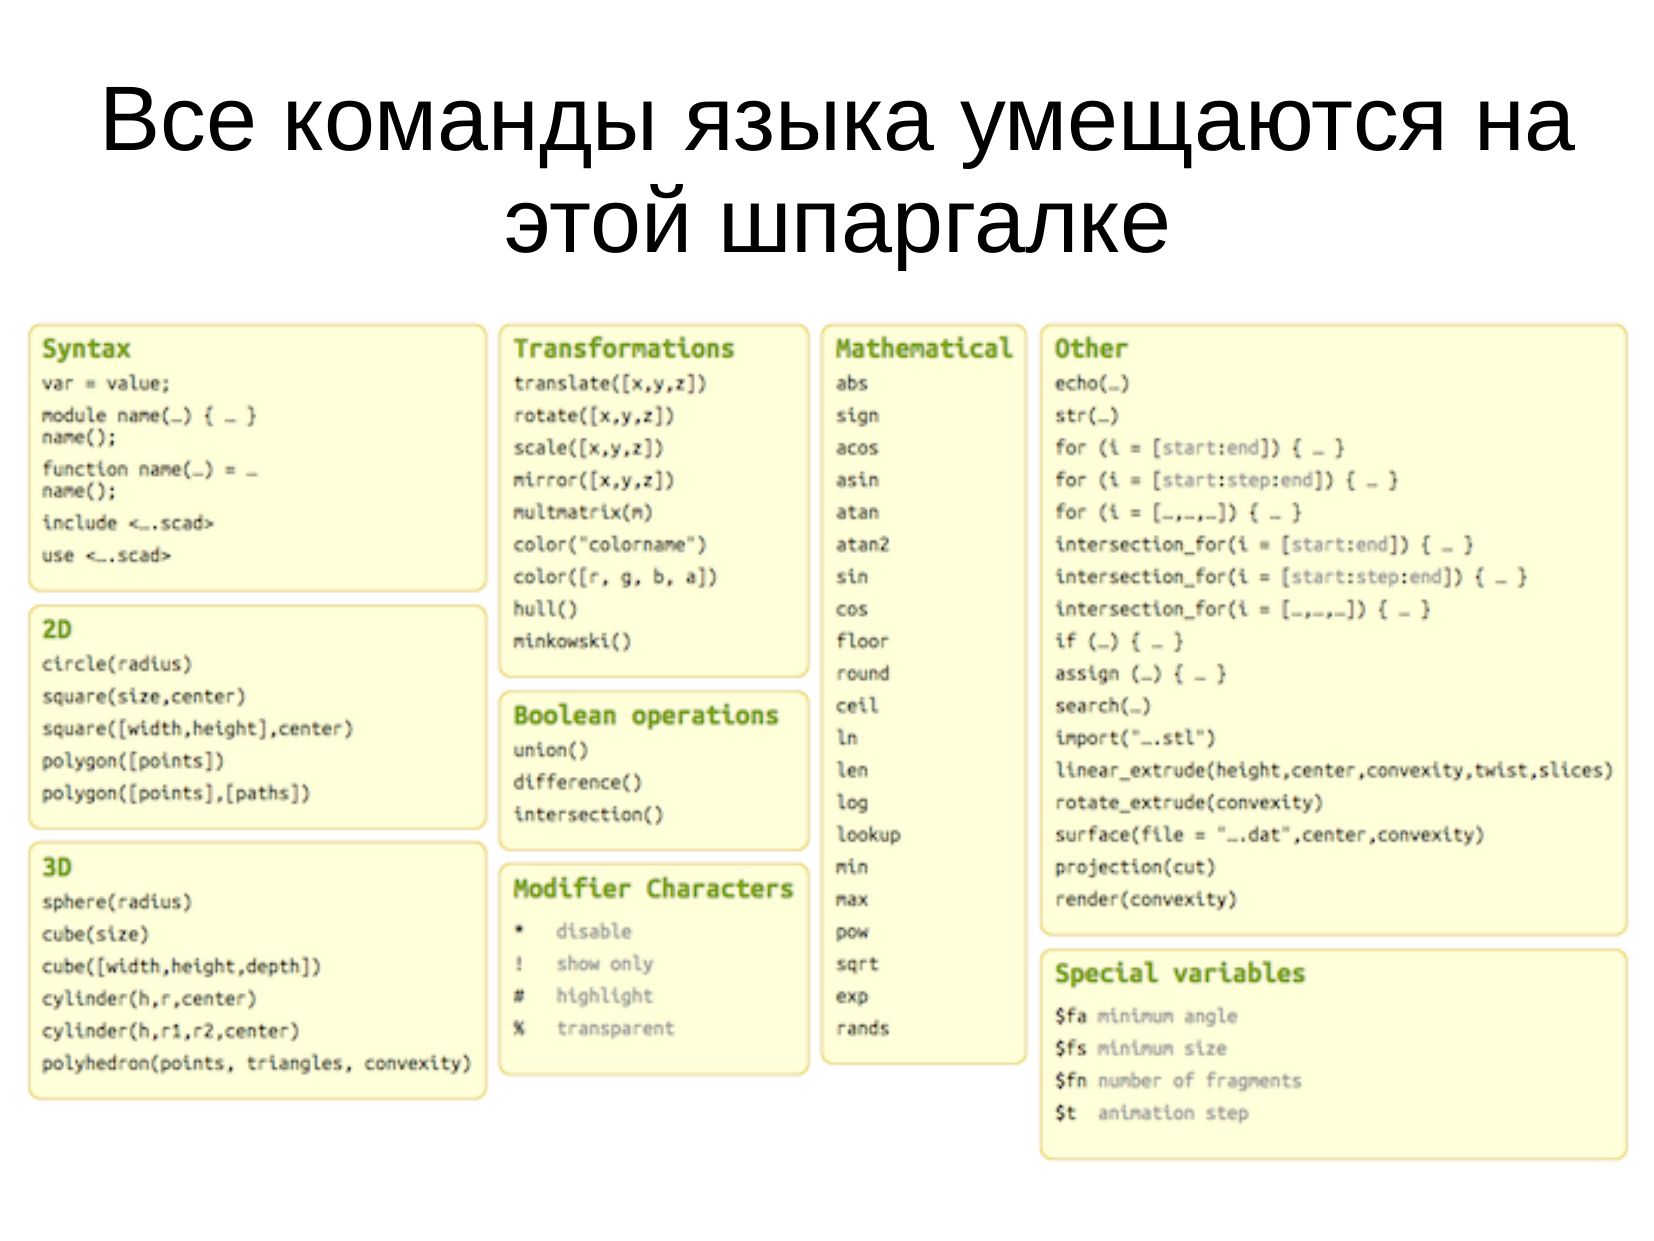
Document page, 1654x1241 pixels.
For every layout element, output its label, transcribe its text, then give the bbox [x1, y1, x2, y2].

picture [24, 318, 1636, 1170]
title Все команды языка умещаются на этой шпаргалке [23, 67, 1654, 273]
